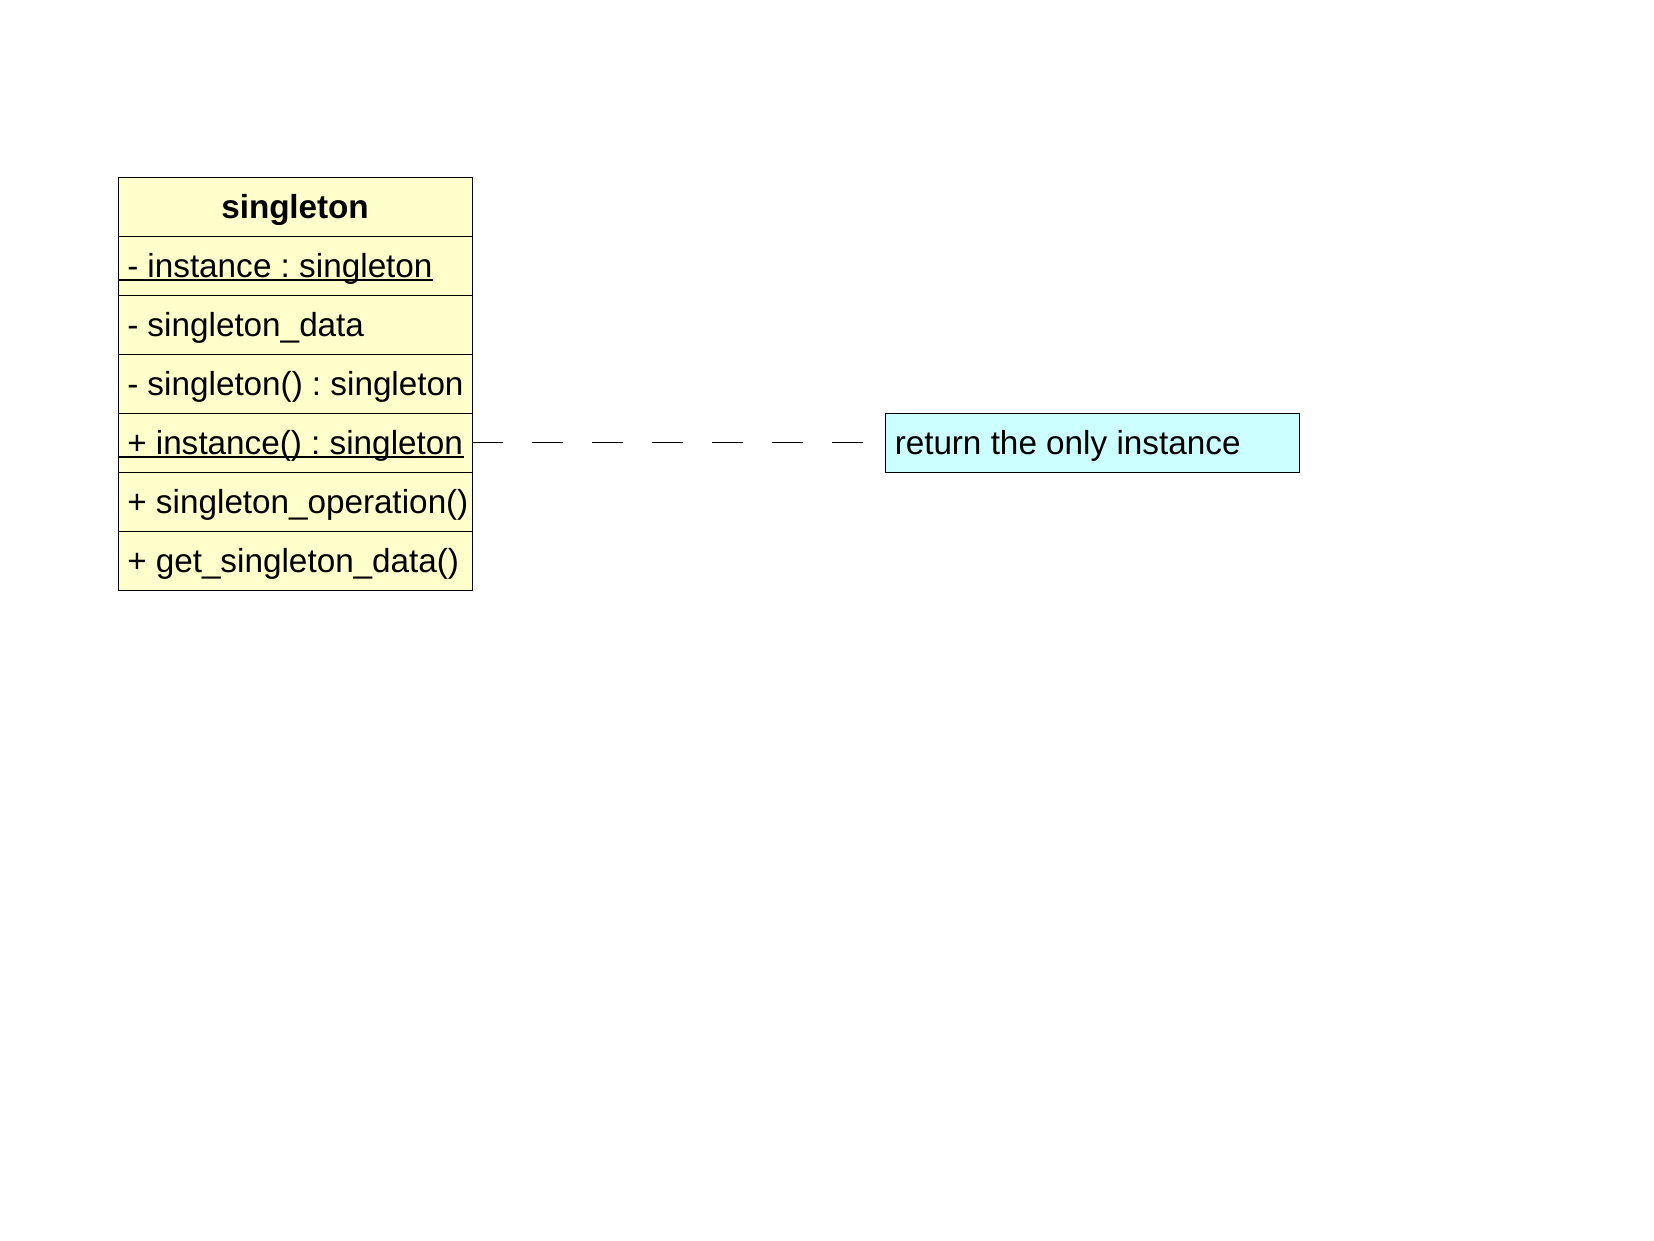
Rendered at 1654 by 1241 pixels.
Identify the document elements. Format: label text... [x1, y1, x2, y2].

text_box + get_singleton_data() [118, 531, 473, 591]
text_box + instance() : singleton [118, 414, 473, 472]
text_box - singleton_data [118, 295, 473, 354]
text_box singleton [118, 177, 473, 236]
text_box - singleton() : singleton [118, 354, 473, 414]
text_box - instance : singleton [118, 236, 473, 295]
text_box return the only instance [885, 413, 1300, 473]
text_box + singleton_operation() [118, 472, 473, 531]
